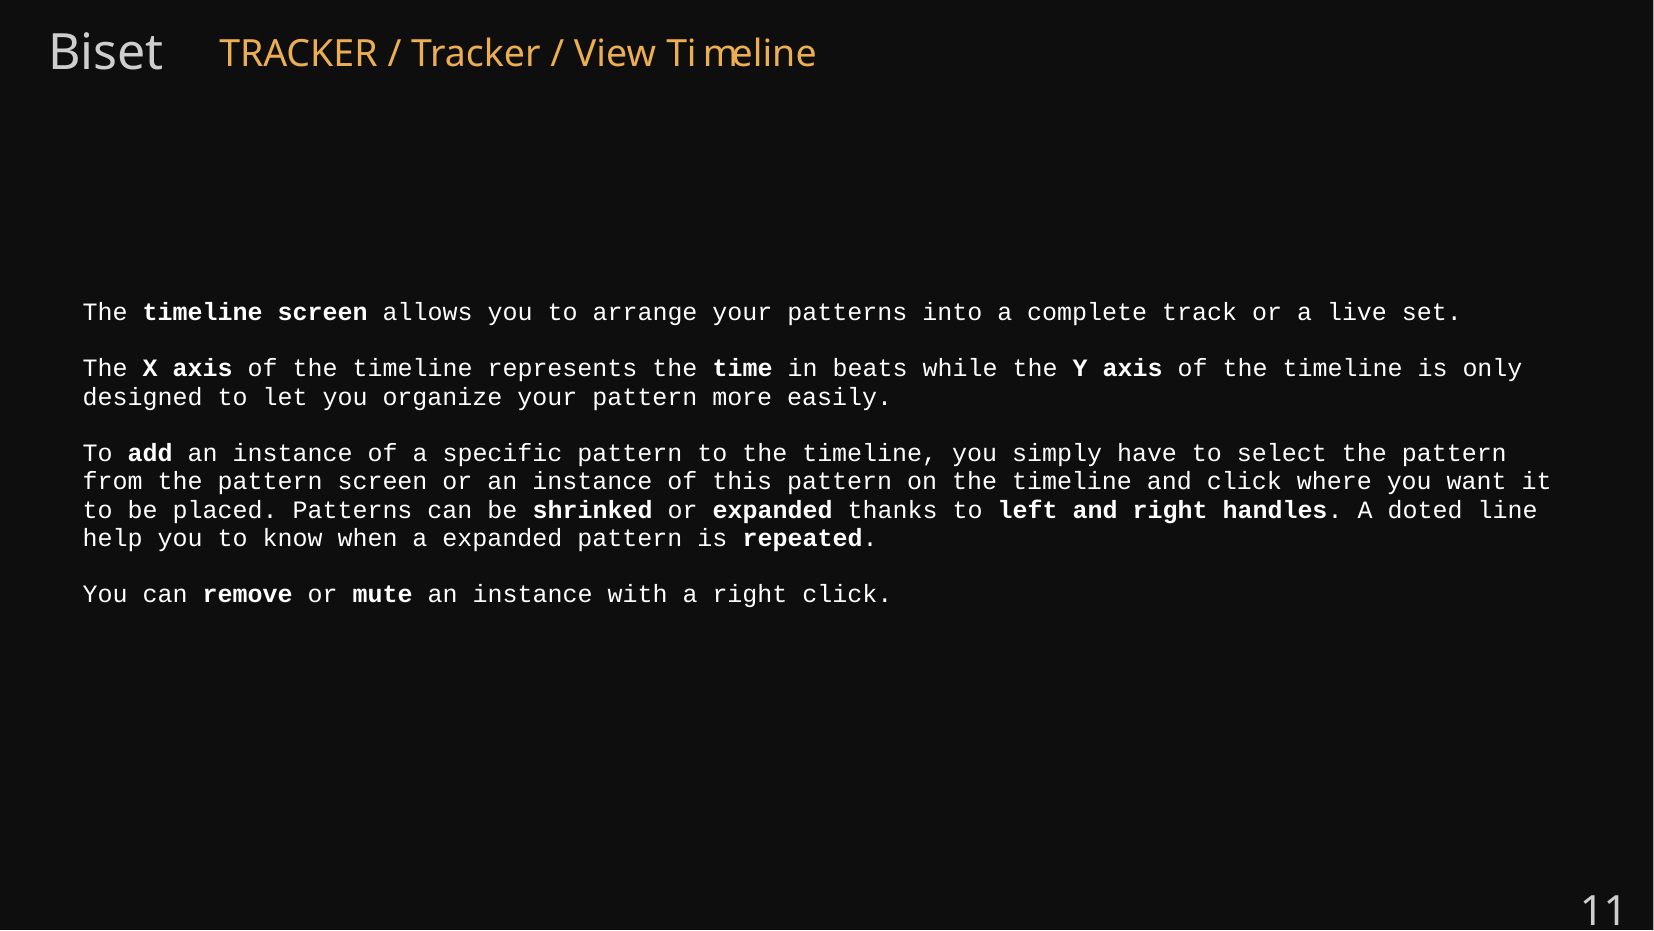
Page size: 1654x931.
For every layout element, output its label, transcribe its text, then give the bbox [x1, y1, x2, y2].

list The timeline screen allows you to arrange your patterns into a complete track or a live set. The X axis of the timeline represents the time in beats while the Y axis of the timeline is only designed to let you organize your pattern more easily. To add an instance of a specific pattern to the timeline, you simply have to select the pattern from the pattern screen or an instance of this pattern on the timeline and click where you want it to be placed. Patterns can be shrinked or expanded thanks to left and right handles. A doted line help you to know when a expanded pattern is repeated. You can remove or mute an instance with a right click. [82, 299, 1571, 631]
text_box TRACKER / Tracker / View Timeline [204, 19, 886, 261]
text_box 11 [1564, 873, 1654, 931]
title Biset [5, 23, 207, 77]
